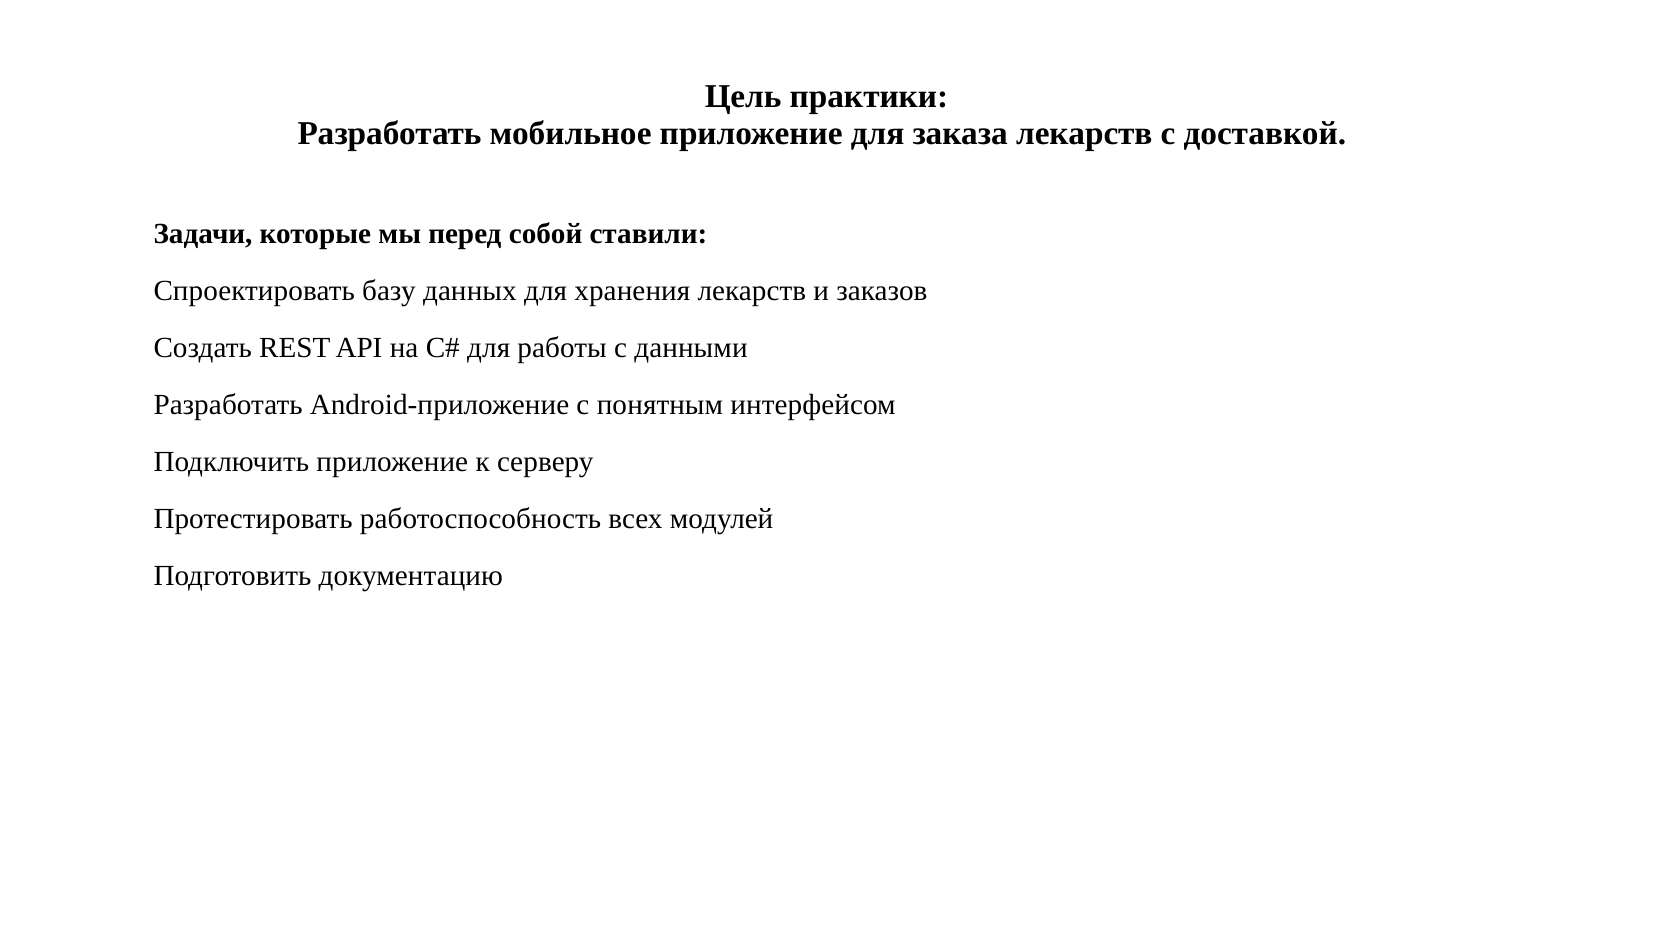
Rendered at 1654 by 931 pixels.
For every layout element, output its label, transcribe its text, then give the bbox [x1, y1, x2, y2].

list Задачи, которые мы перед собой ставили: Спроектировать базу данных для хранения лекарств и заказов Создать REST API на C# для работы с данными Разработать Android-приложение с понятным интерфейсом Подключить приложение к серверу Протестировать работоспособность всех модулей Подготовить документацию [82, 217, 1571, 758]
title Цель практики: Разработать мобильное приложение для заказа лекарств с доставкой. [82, 37, 1571, 193]
